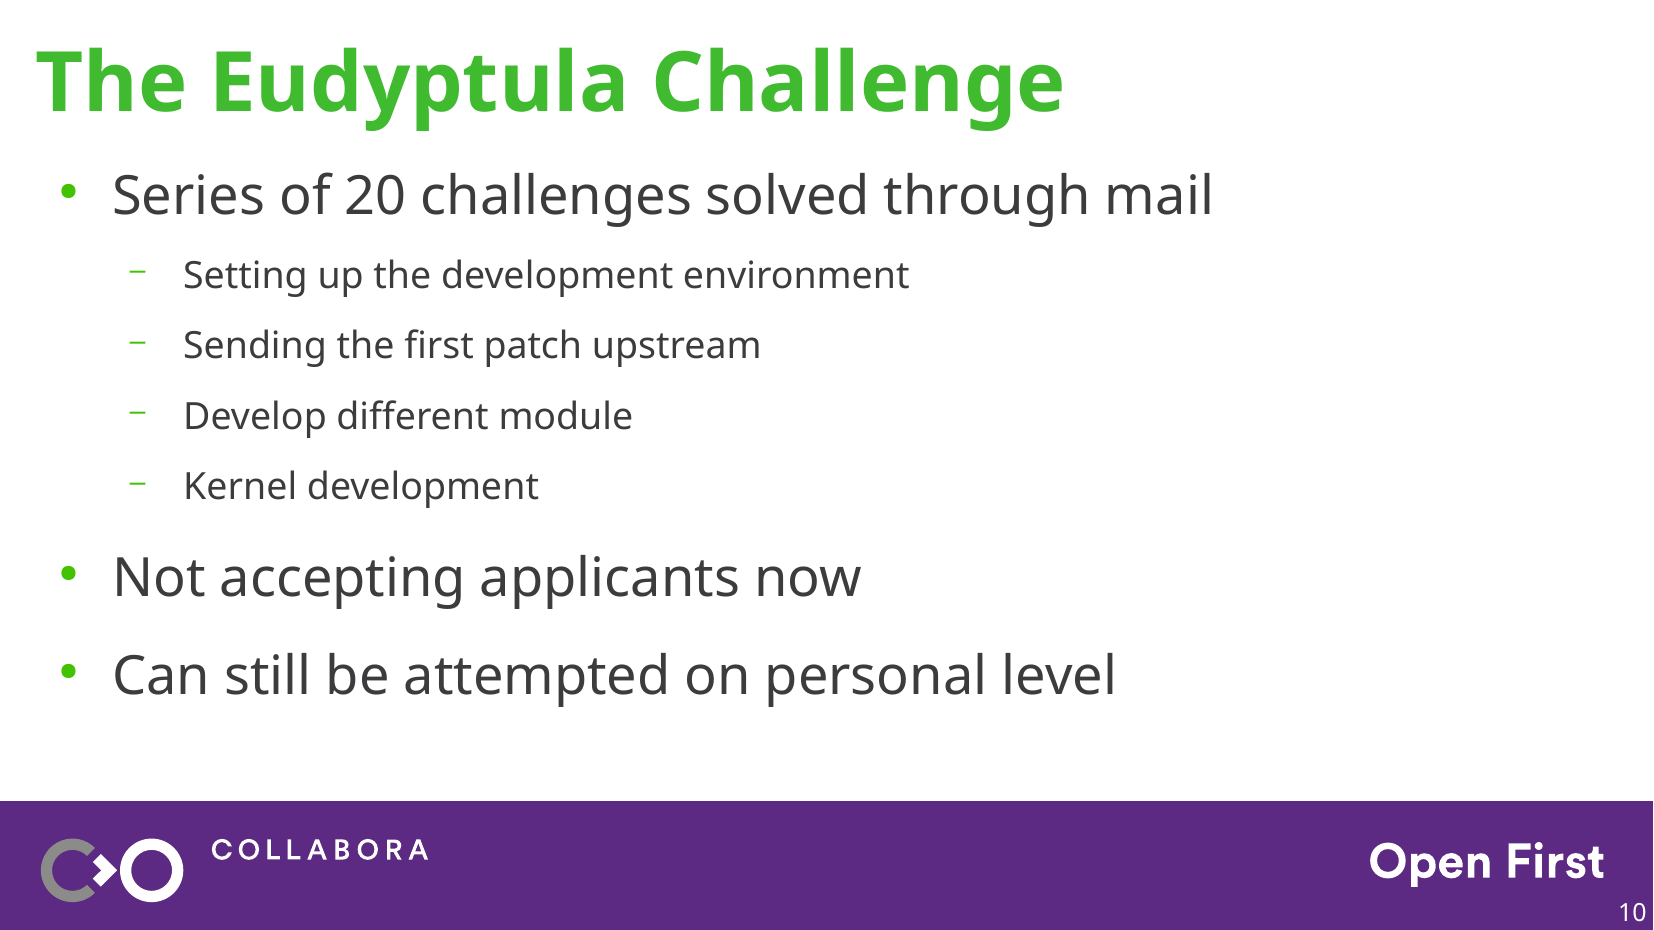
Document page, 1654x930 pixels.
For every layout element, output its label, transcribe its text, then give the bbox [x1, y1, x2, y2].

list Series of 20 challenges solved through mail Setting up the development environment Sending the first patch upstream Develop different module Kernel development Not accepting applicants now Can still be attempted on personal level [41, 160, 1613, 804]
title The Eudyptula Challenge [35, 28, 1608, 192]
